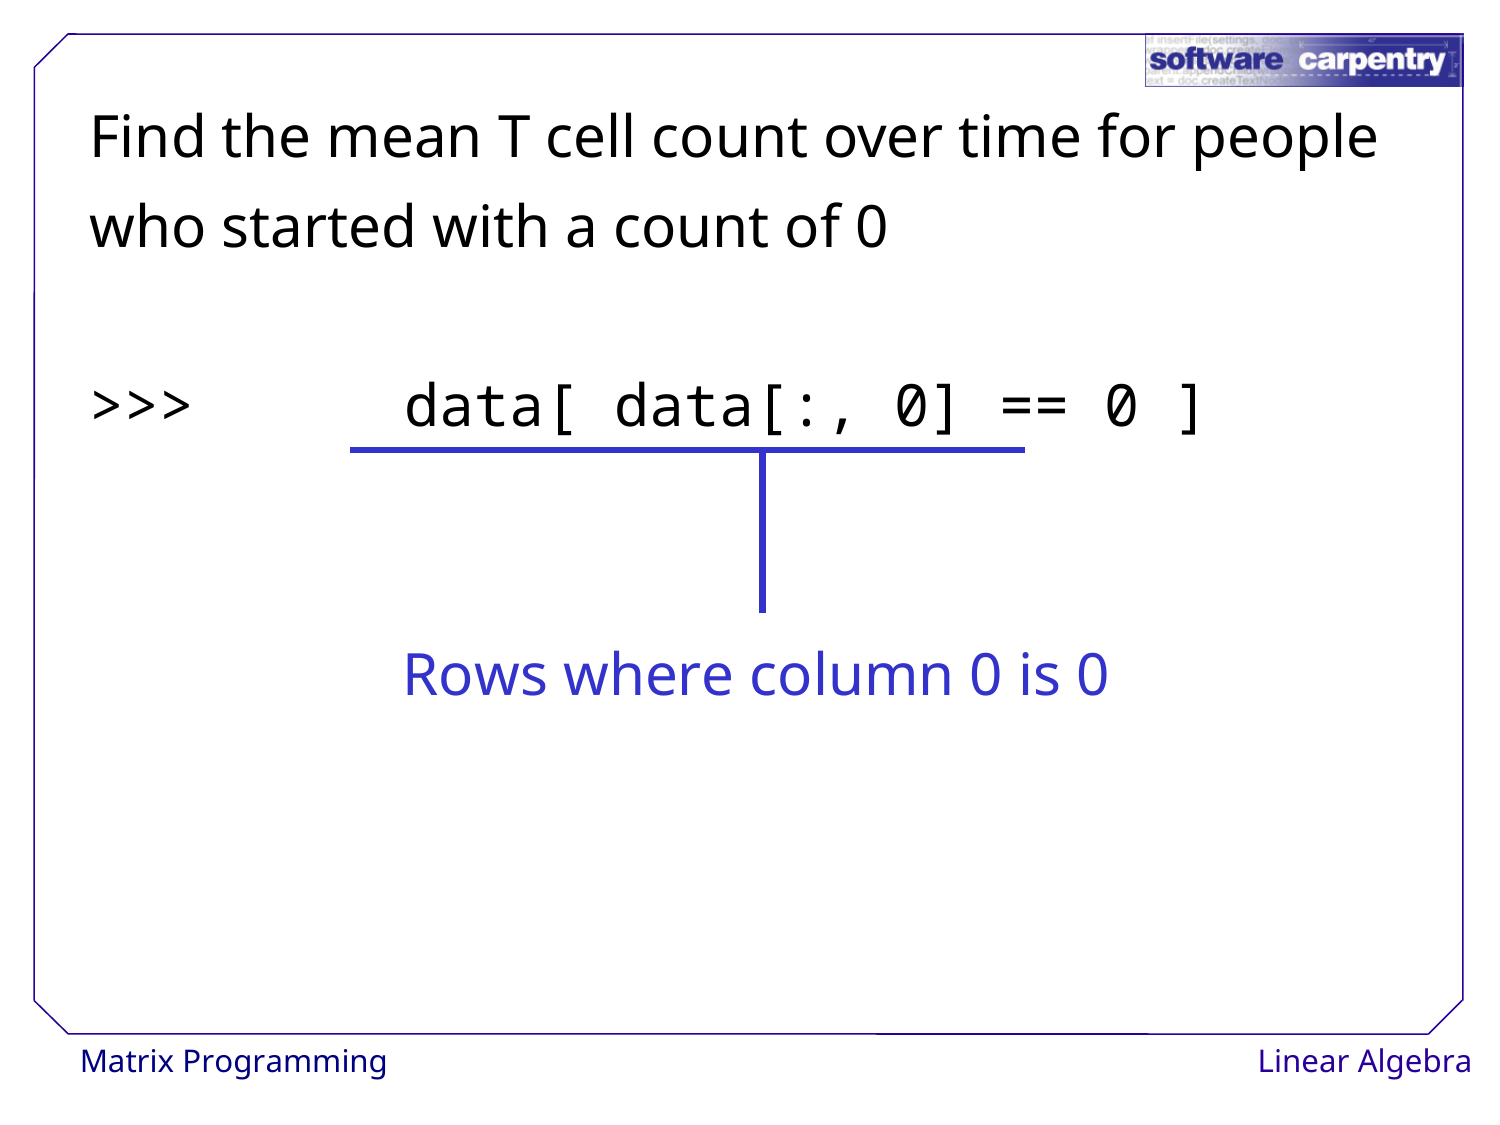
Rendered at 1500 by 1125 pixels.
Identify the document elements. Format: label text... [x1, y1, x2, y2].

picture [1145, 33, 1464, 87]
list Find the mean T cell count over time for people who started with a count of 0 >>> data[ data[:, 0] == 0 ] [75, 99, 1426, 1013]
text_box Rows where column 0 is 0 [387, 637, 1126, 738]
